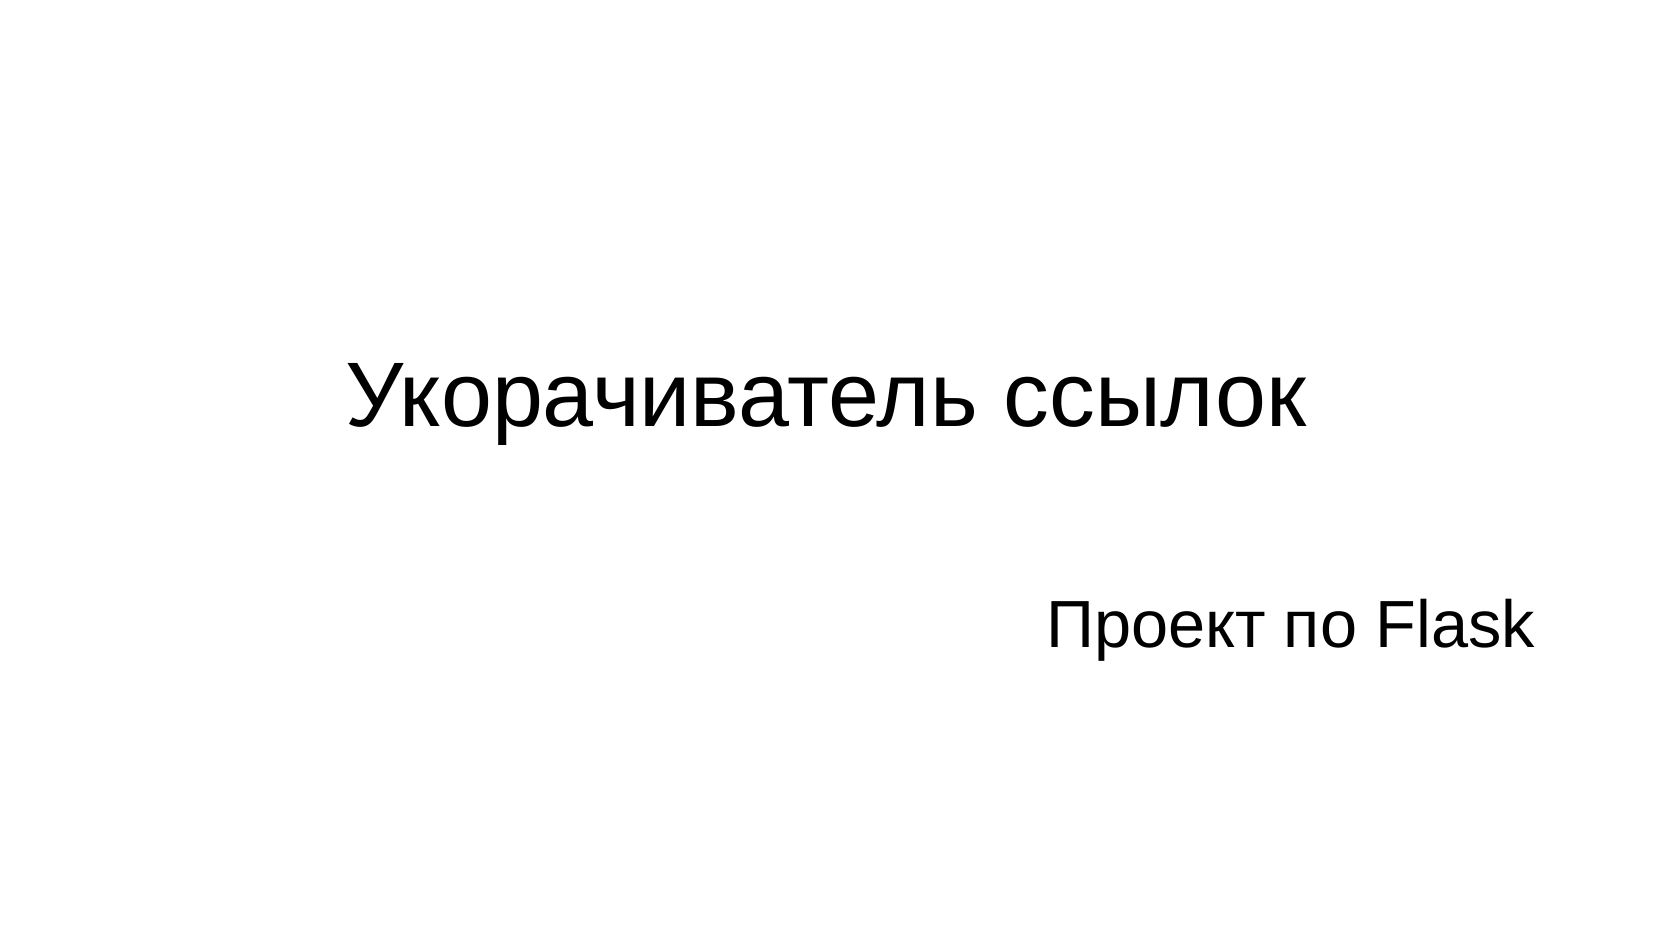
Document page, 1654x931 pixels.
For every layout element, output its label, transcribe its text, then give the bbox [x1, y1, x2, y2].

title Укорачиватель ссылок [82, 317, 1571, 473]
subtitle Проект по Flask [47, 354, 1536, 894]
